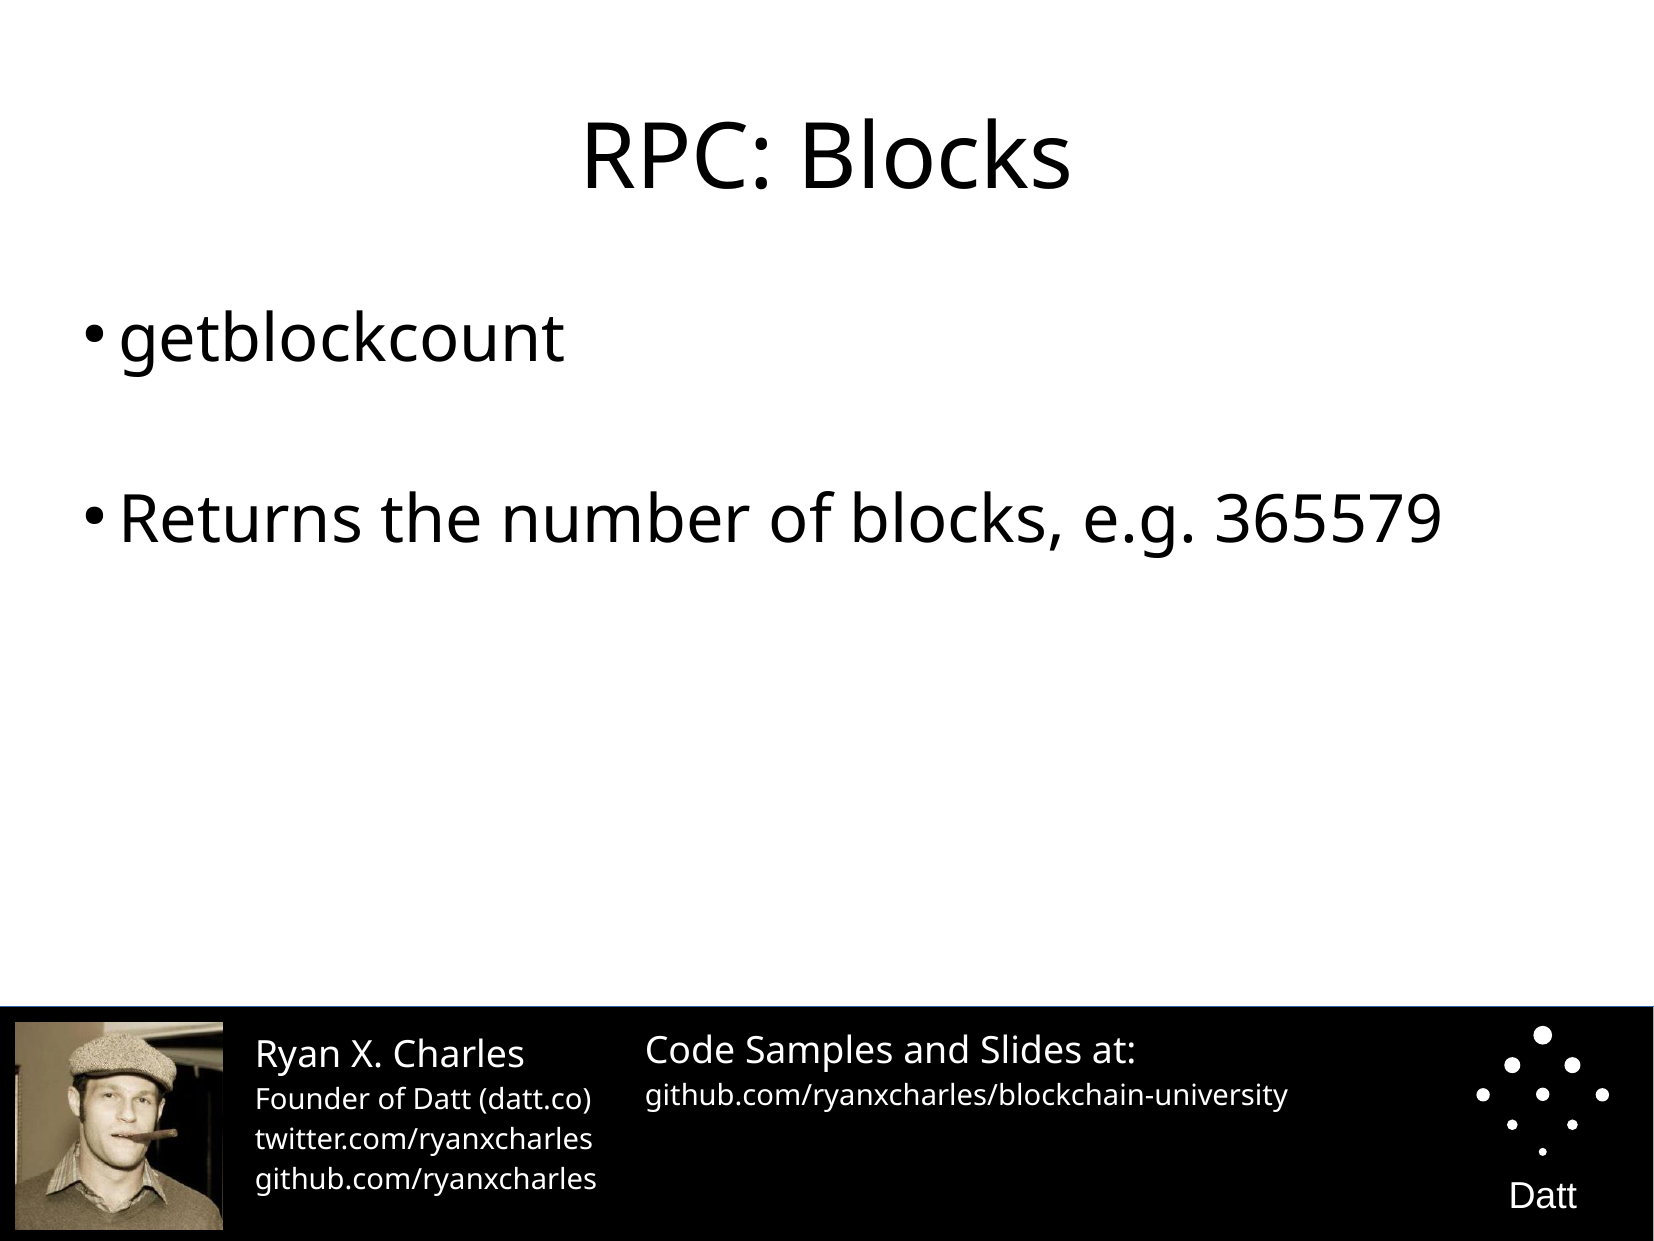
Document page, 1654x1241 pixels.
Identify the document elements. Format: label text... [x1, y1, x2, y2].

text_box Code Samples and Slides at: github.com/ryanxcharles/blockchain-university [630, 1015, 1403, 1156]
text_box Ryan X. Charles Founder of Datt (datt.co) twitter.com/ryanxcharles github.com/ryanxcharles [240, 1020, 976, 1241]
title RPC: Blocks [82, 49, 1571, 257]
subtitle getblockcount Returns the number of blocks, e.g. 365579 [82, 290, 1571, 1006]
text_box Datt [1452, 1167, 1633, 1241]
text_box [0, 1006, 1654, 1241]
picture [15, 1022, 223, 1231]
picture [1475, 1023, 1611, 1159]
